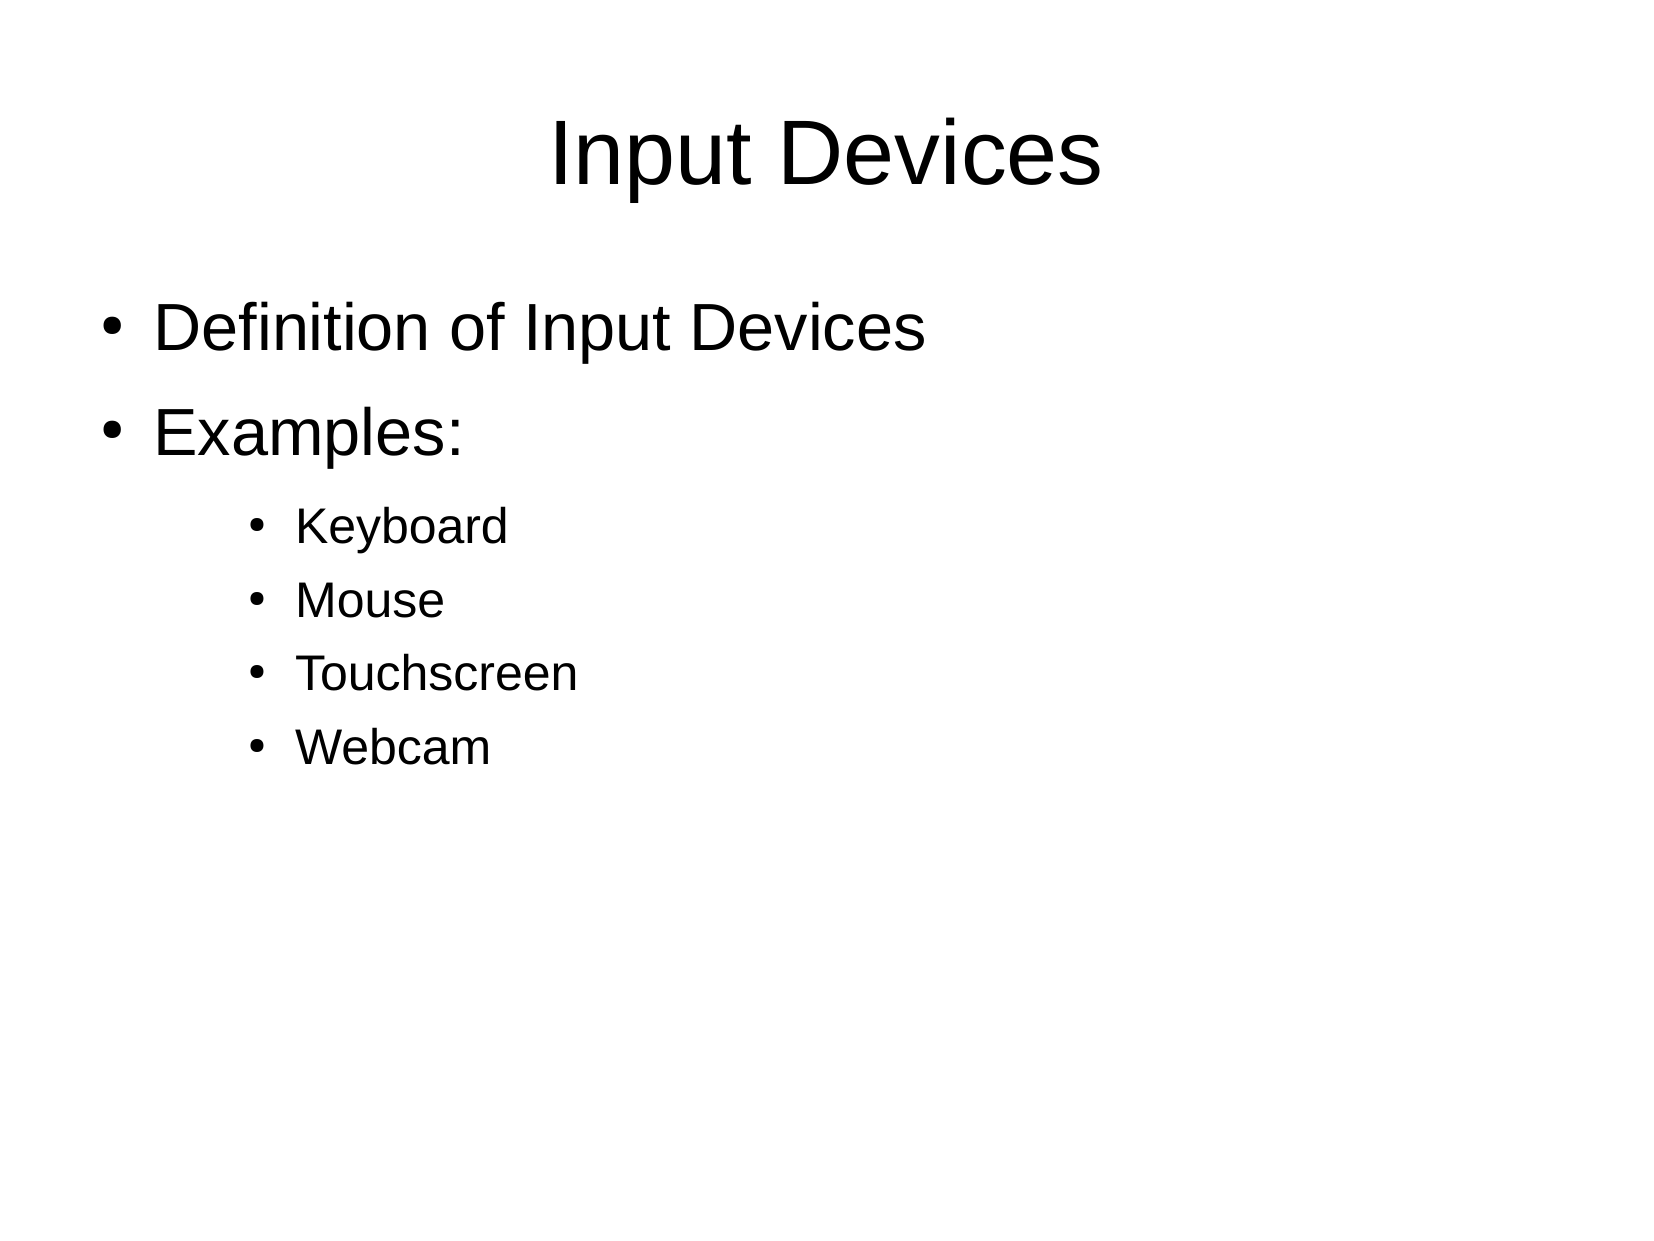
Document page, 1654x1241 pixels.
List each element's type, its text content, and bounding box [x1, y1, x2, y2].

list Definition of Input Devices Examples: Keyboard Mouse Touchscreen Webcam [82, 290, 1571, 1109]
title Input Devices [82, 49, 1571, 257]
